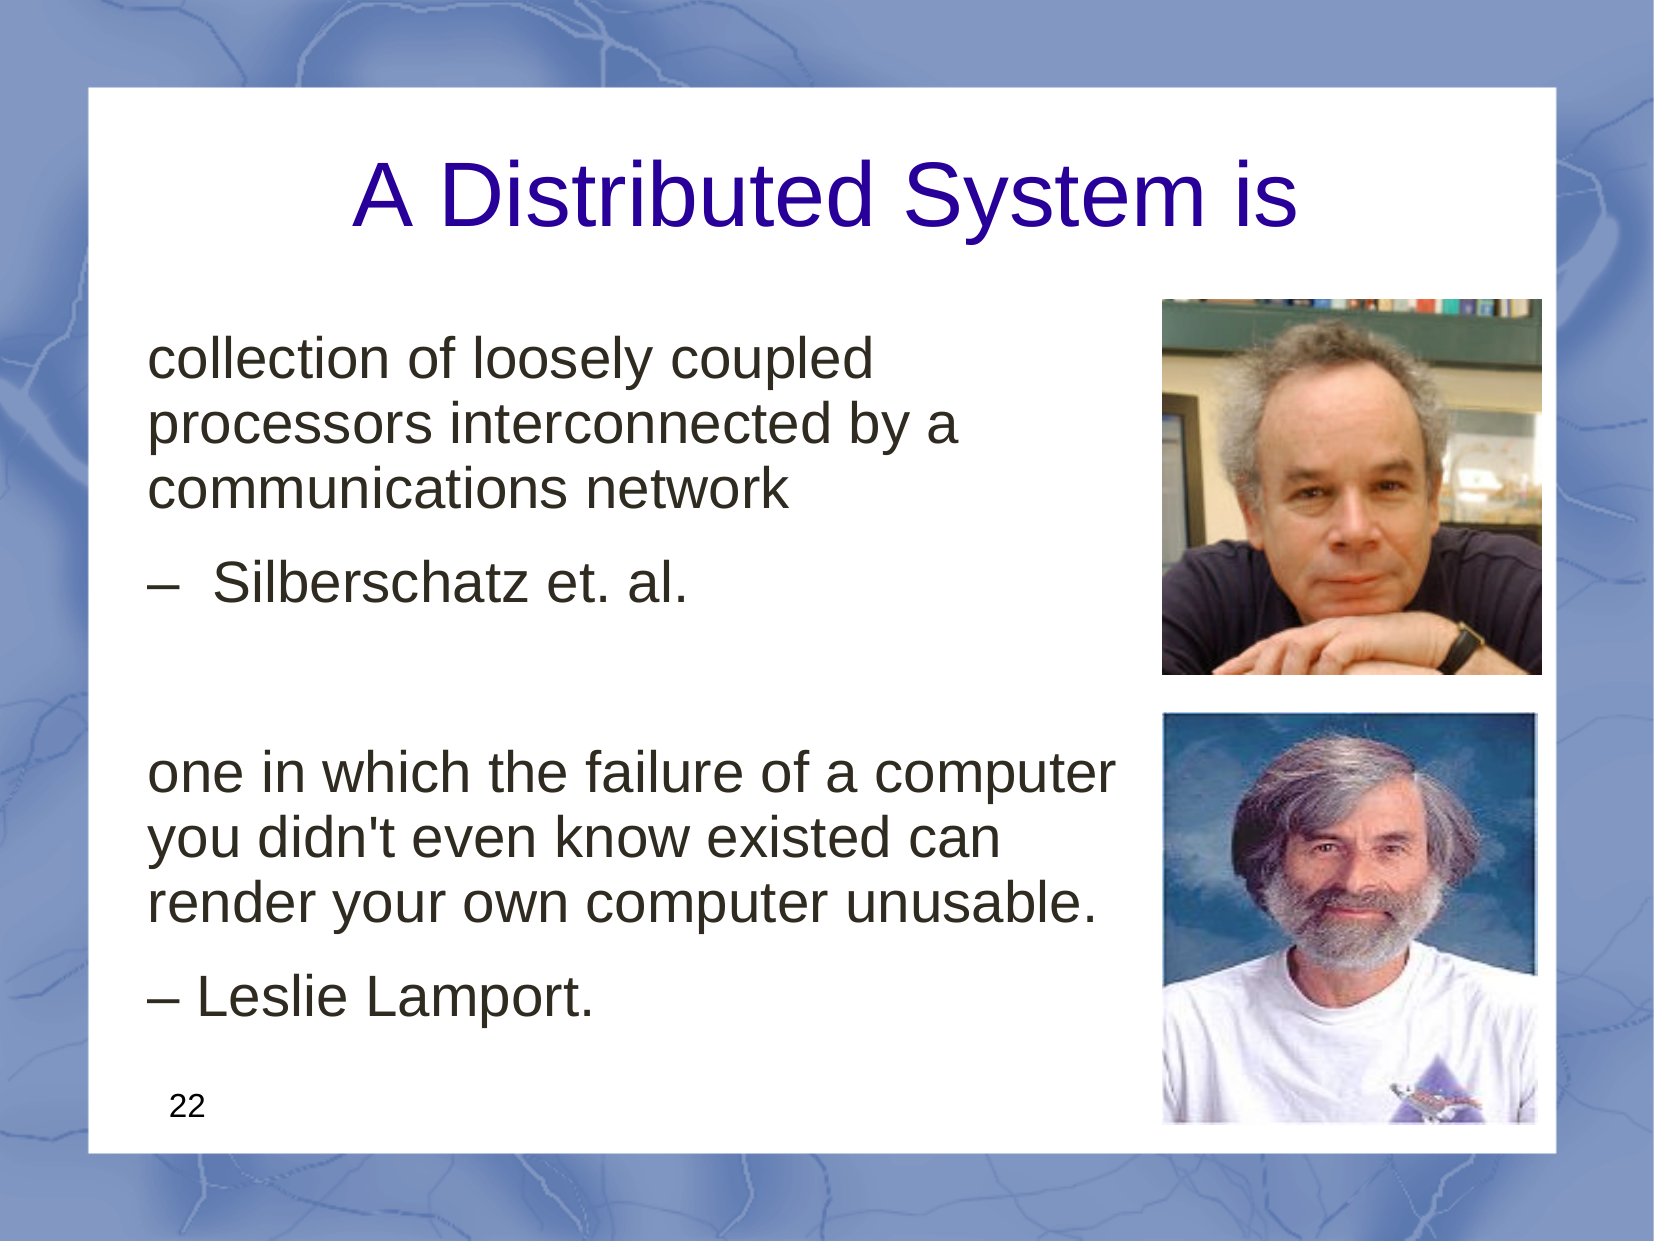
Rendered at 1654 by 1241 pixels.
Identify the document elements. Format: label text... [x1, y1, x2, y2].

list collection of loosely coupled processors interconnected by a communications network – Silberschatz et. al. one in which the failure of a computer you didn't even know existed can render your own computer unusable. – Leslie Lamport. [147, 325, 1163, 1097]
picture [0, 0, 1654, 1241]
title A Distributed System is [118, 90, 1536, 298]
